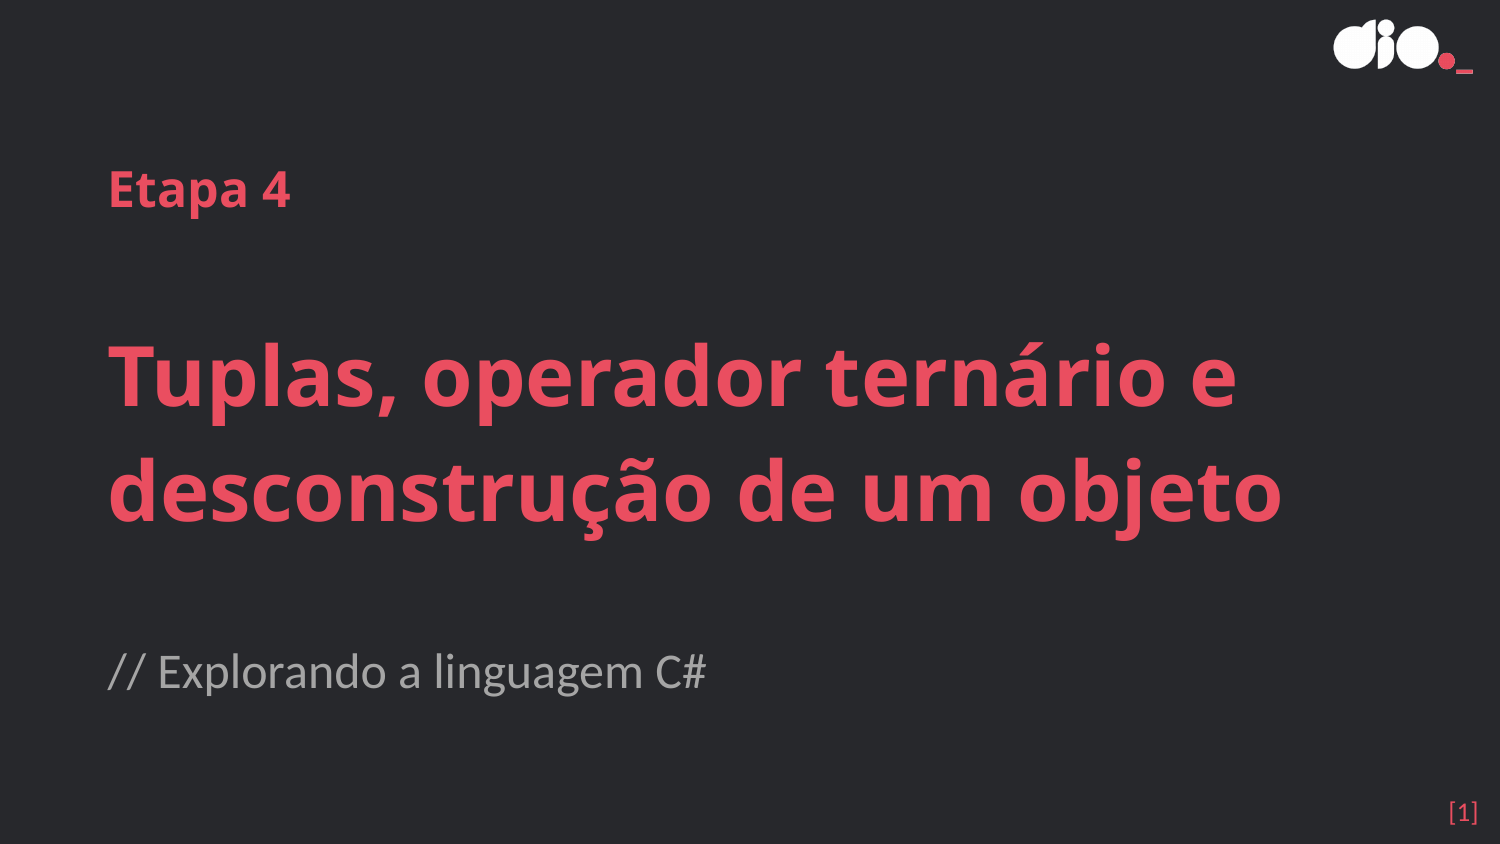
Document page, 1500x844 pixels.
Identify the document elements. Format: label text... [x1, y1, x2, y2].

slide_number [<number>] [1403, 779, 1494, 844]
text_box Tuplas, operador ternário e desconstrução de um objeto [92, 292, 1309, 558]
text_box Etapa 4 [92, 142, 1309, 223]
picture [1333, 19, 1473, 74]
text_box // Explorando a linguagem C# [92, 635, 1309, 701]
